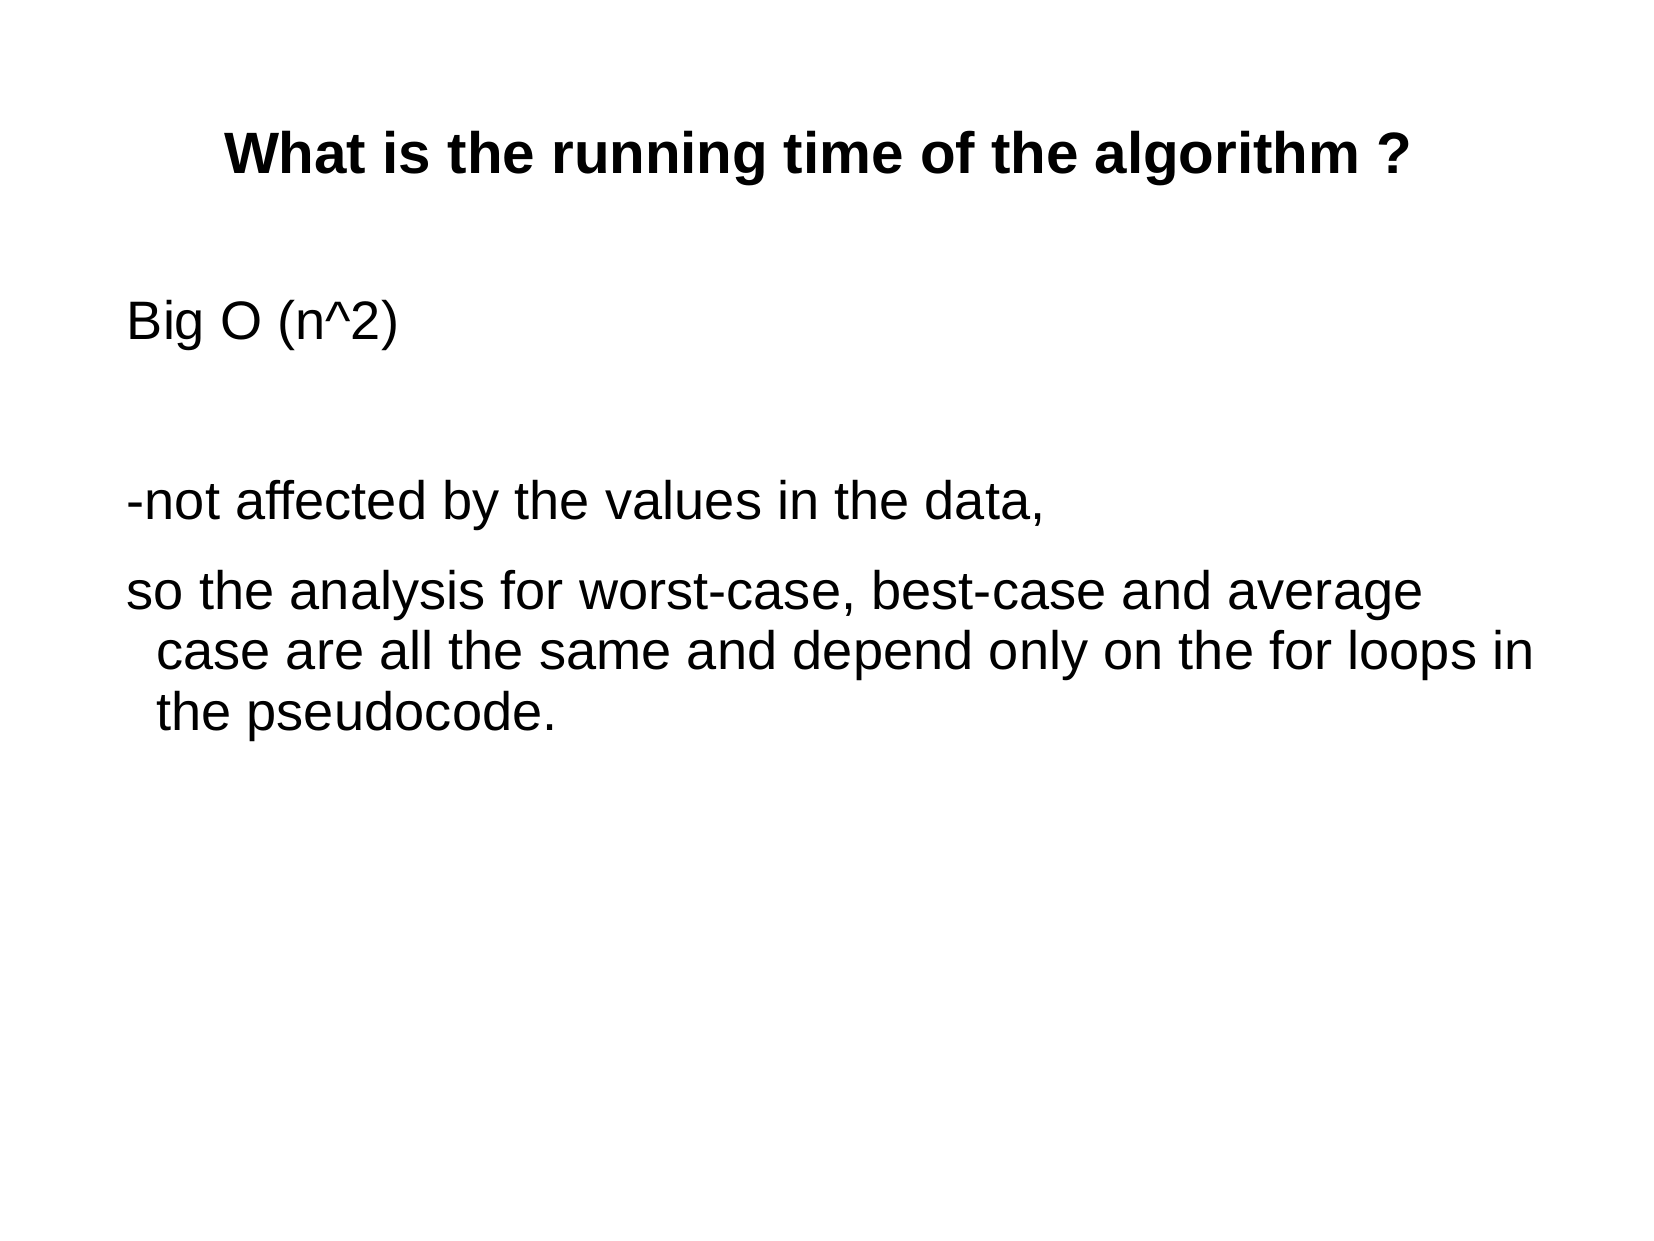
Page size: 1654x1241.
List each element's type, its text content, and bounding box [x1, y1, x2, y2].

title What is the running time of the algorithm ? [82, 49, 1571, 257]
list Big O (n^2) -not affected by the values in the data, so the analysis for worst-case, best-case and average case are all the same and depend only on the for loops in the pseudocode. [82, 290, 1538, 1010]
